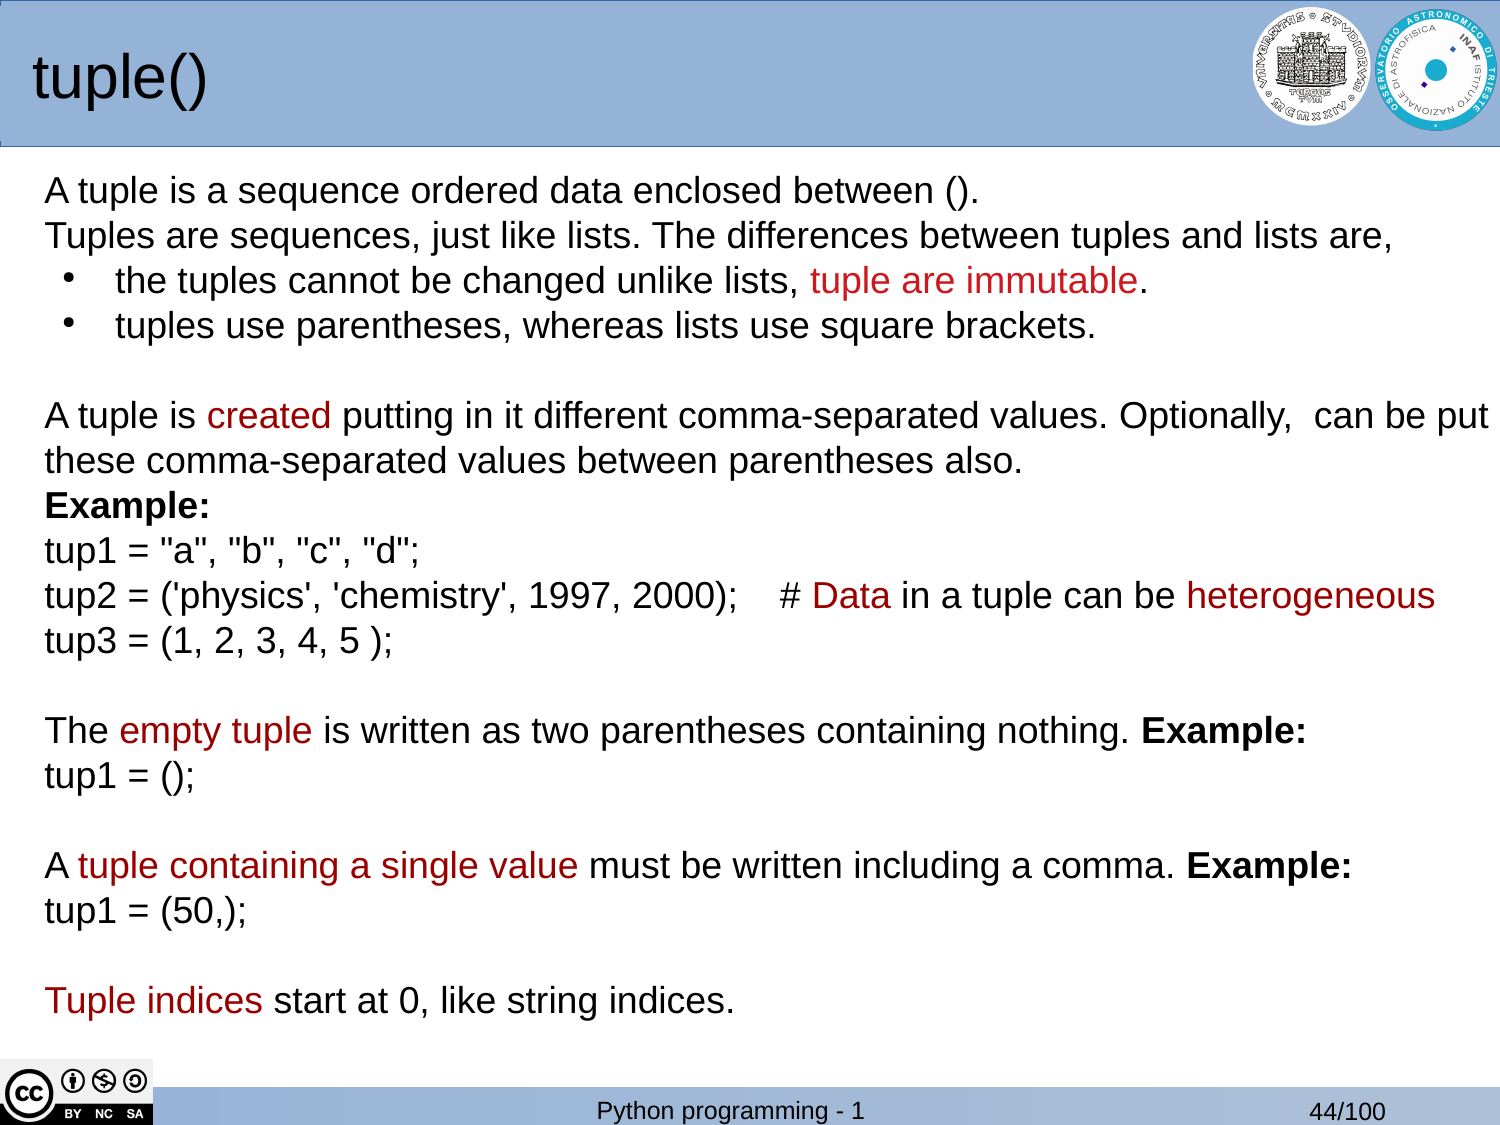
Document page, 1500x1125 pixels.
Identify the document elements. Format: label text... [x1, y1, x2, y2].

picture [1253, 0, 1500, 156]
picture [0, 1059, 153, 1125]
text_box tuple() [0, 5, 1253, 141]
list A tuple is a sequence ordered data enclosed between (). Tuples are sequences, just like lists. The differences between tuples and lists are, the tuples cannot be changed unlike lists, tuple are immutable. tuples use parentheses, whereas lists use square brackets. A tuple is created putting in it different comma-separated values. Optionally, can be put these comma-separated values between parentheses also. Example: tup1 = "a", "b", "c", "d"; tup2 = ('physics', 'chemistry', 1997, 2000); # Data in a tuple can be heterogeneous tup3 = (1, 2, 3, 4, 5 ); The empty tuple is written as two parentheses containing nothing. Example: tup1 = (); A tuple containing a single value must be written including a comma. Example: tup1 = (50,); Tuple indices start at 0, like string indices. [29, 158, 1500, 1071]
